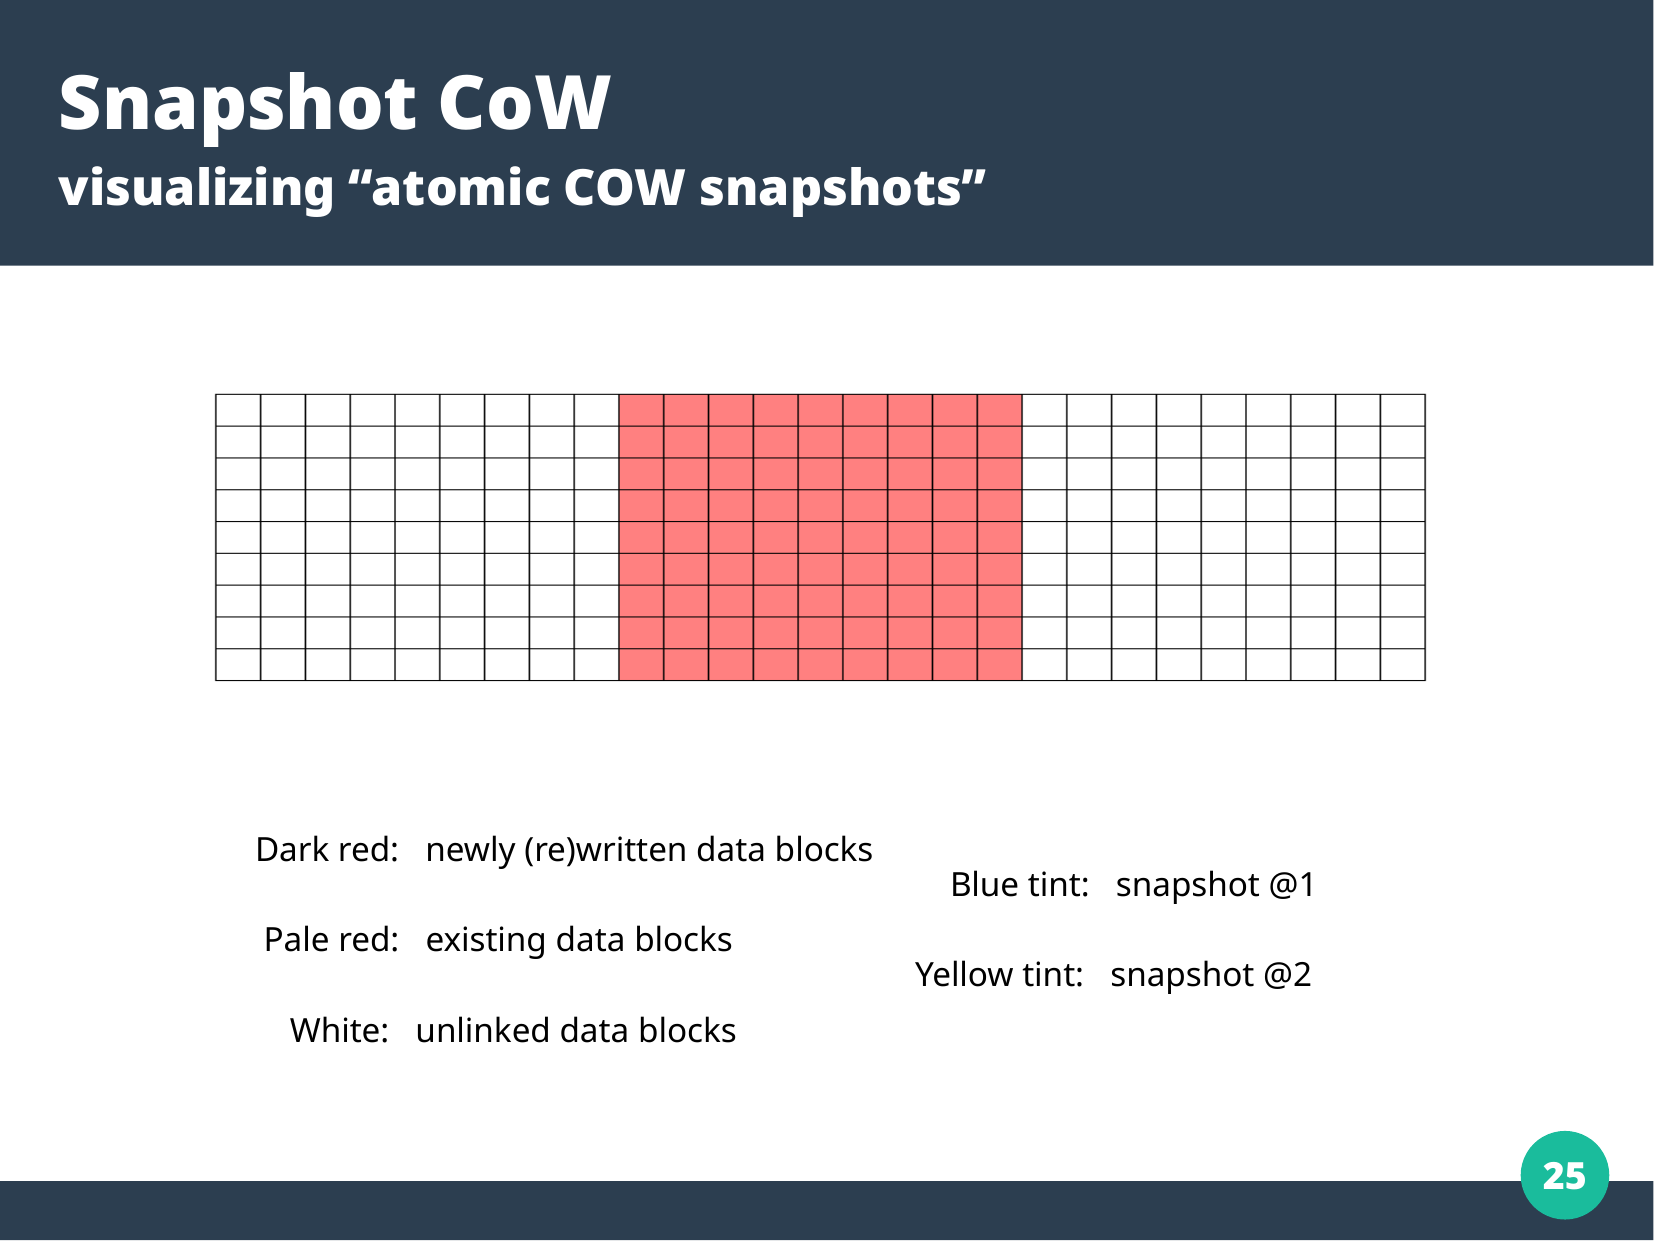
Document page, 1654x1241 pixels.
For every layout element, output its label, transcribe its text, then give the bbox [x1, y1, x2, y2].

picture [187, 326, 1456, 751]
title Blue tint: snapshot @1 Yellow tint: snapshot @2 [915, 825, 1654, 1033]
title Dark red: newly (re)written data blocks Pale red: existing data blocks White: unlinked data blocks [255, 825, 1096, 1034]
title Snapshot CoW visualizing “atomic COW snapshots” [59, 49, 1595, 207]
